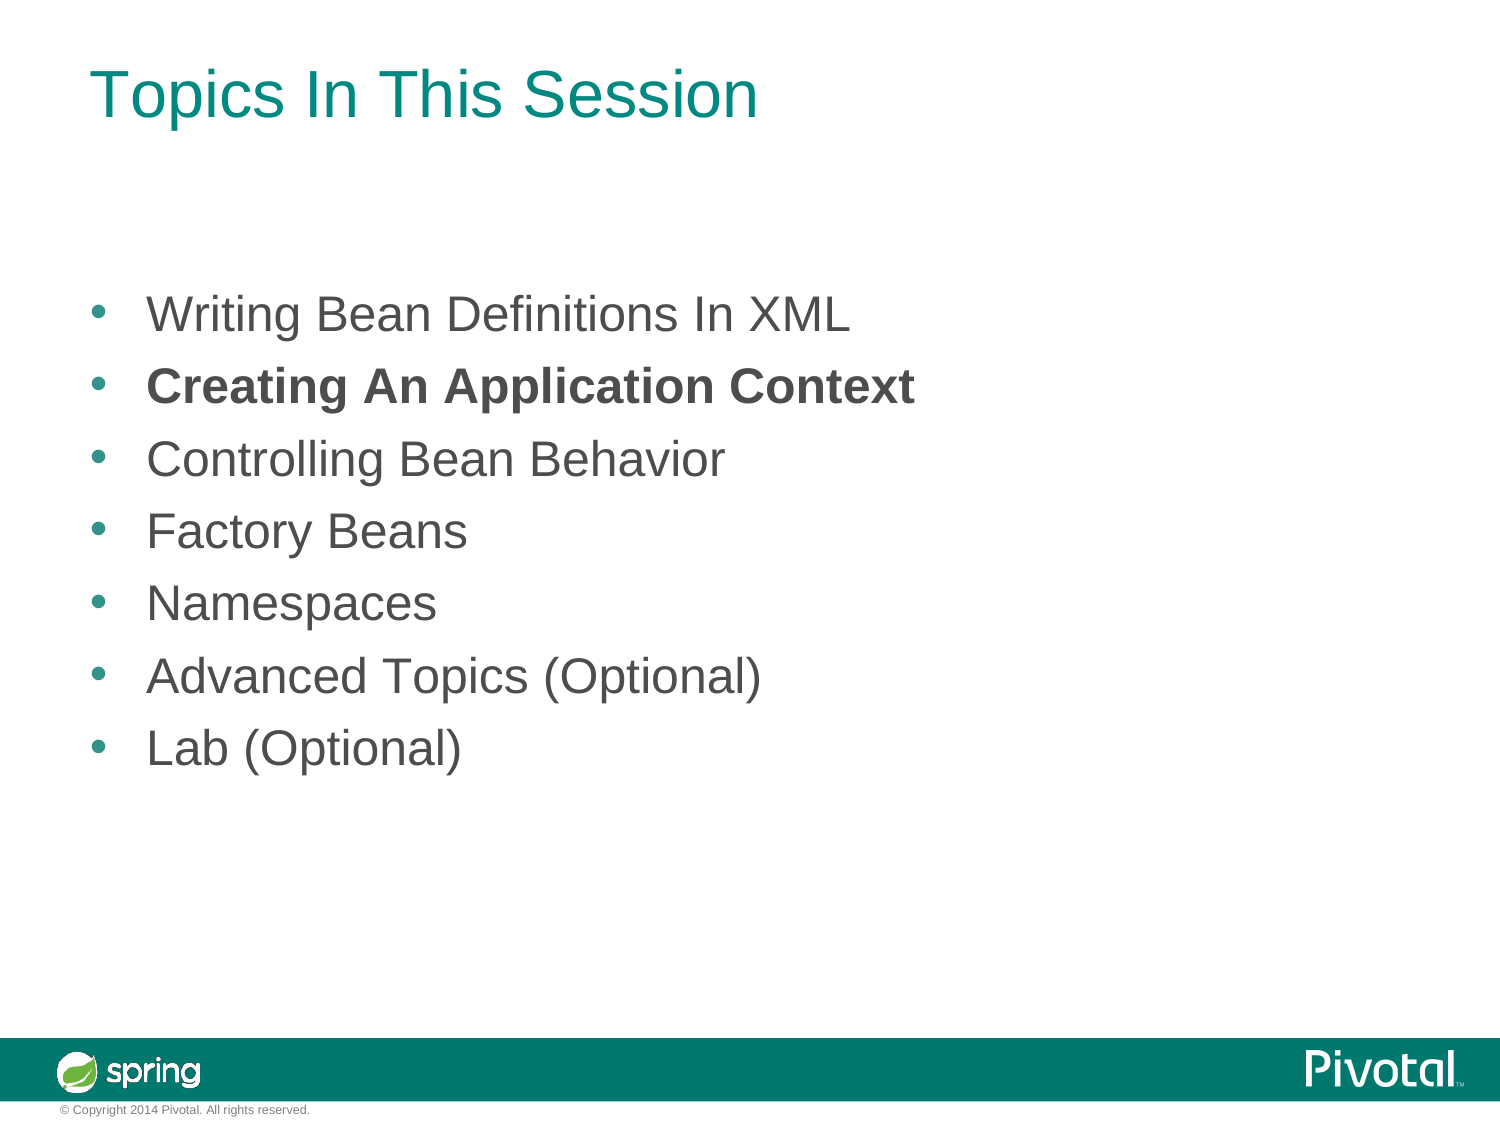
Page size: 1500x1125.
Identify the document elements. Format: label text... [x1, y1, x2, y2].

list Writing Bean Definitions In XML Creating An Application Context Controlling Bean Behavior Factory Beans Namespaces Advanced Topics (Optional) Lab (Optional) [75, 273, 1424, 794]
title Topics In This Session [75, 37, 1424, 225]
picture [1306, 1050, 1464, 1087]
picture [32, 1041, 210, 1103]
